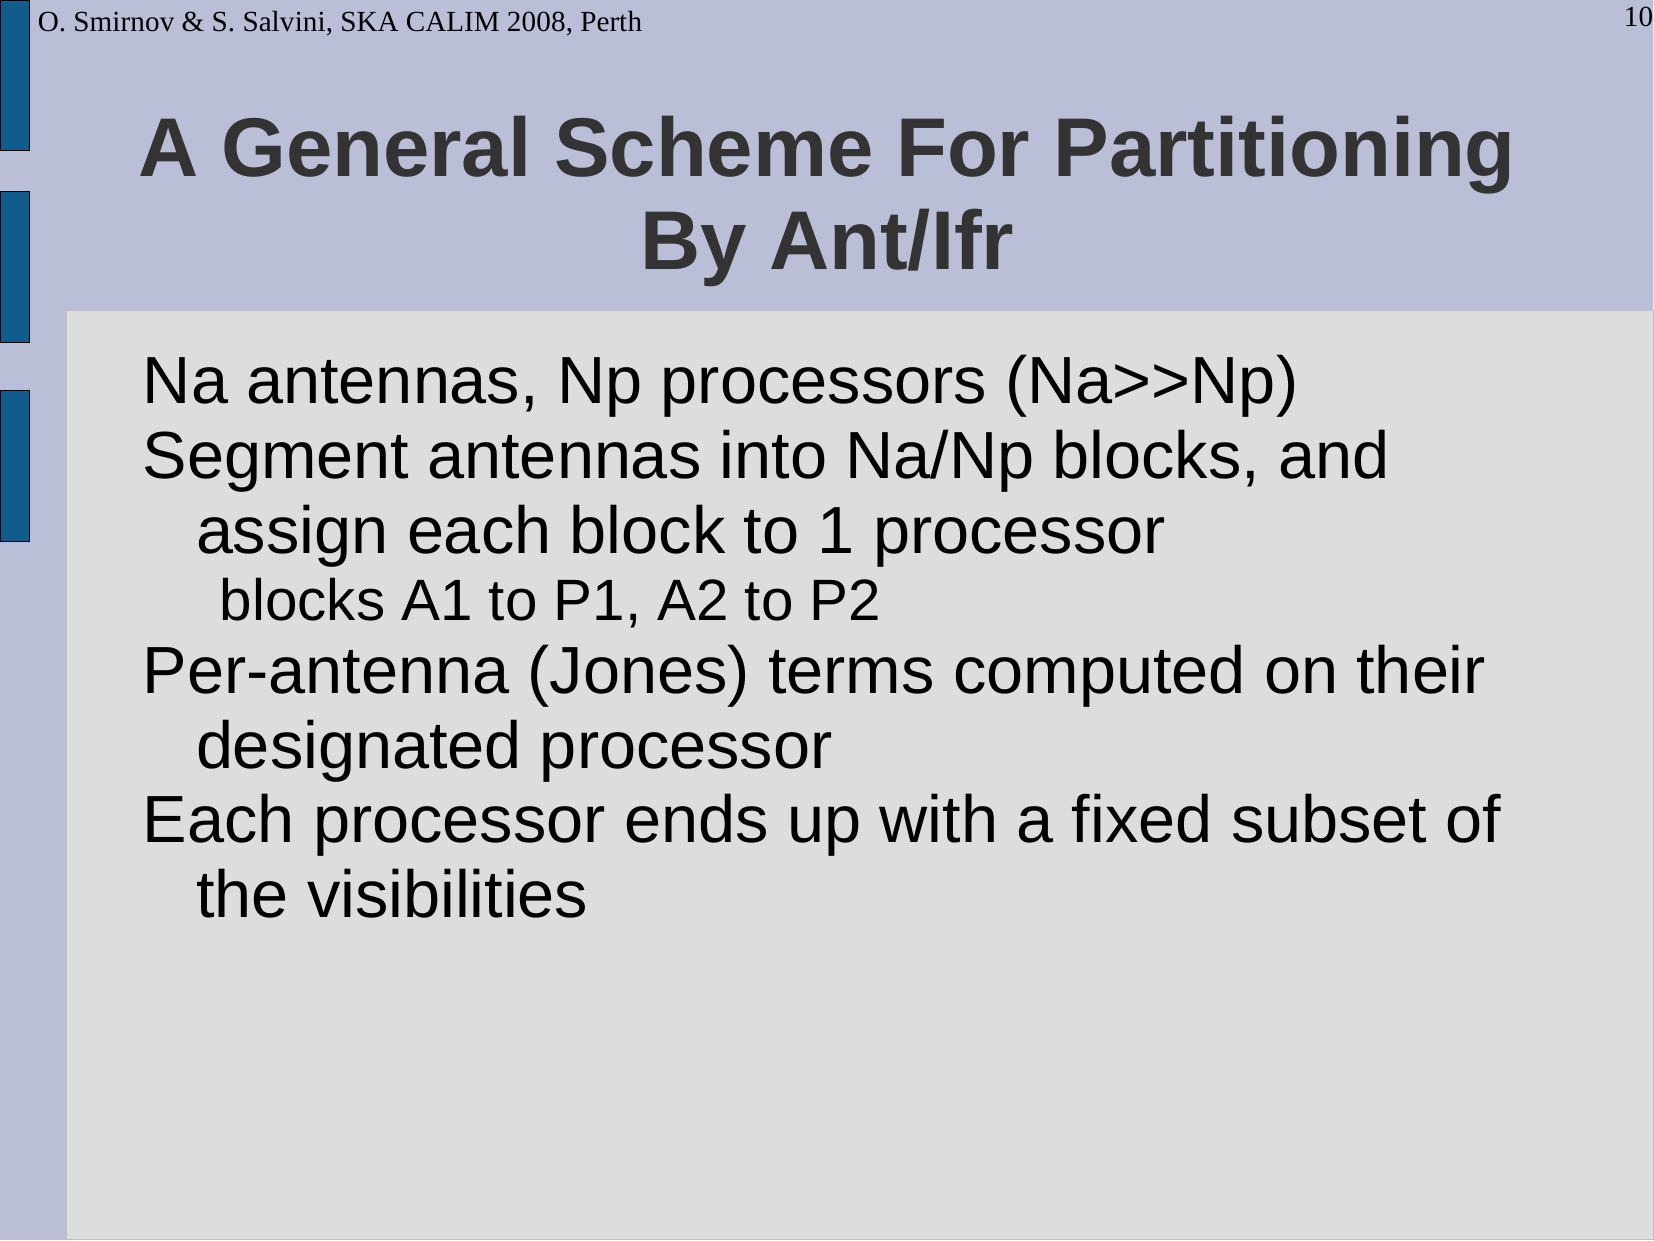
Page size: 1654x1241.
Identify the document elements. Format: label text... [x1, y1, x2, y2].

title A General Scheme For Partitioning By Ant/Ifr [121, 87, 1534, 302]
list Na antennas, Np processors (Na>>Np) Segment antennas into Na/Np blocks, and assign each block to 1 processor blocks A1 to P1, A2 to P2 Per-antenna (Jones) terms computed on their designated processor Each processor ends up with a fixed subset of the visibilities [125, 343, 1538, 1125]
